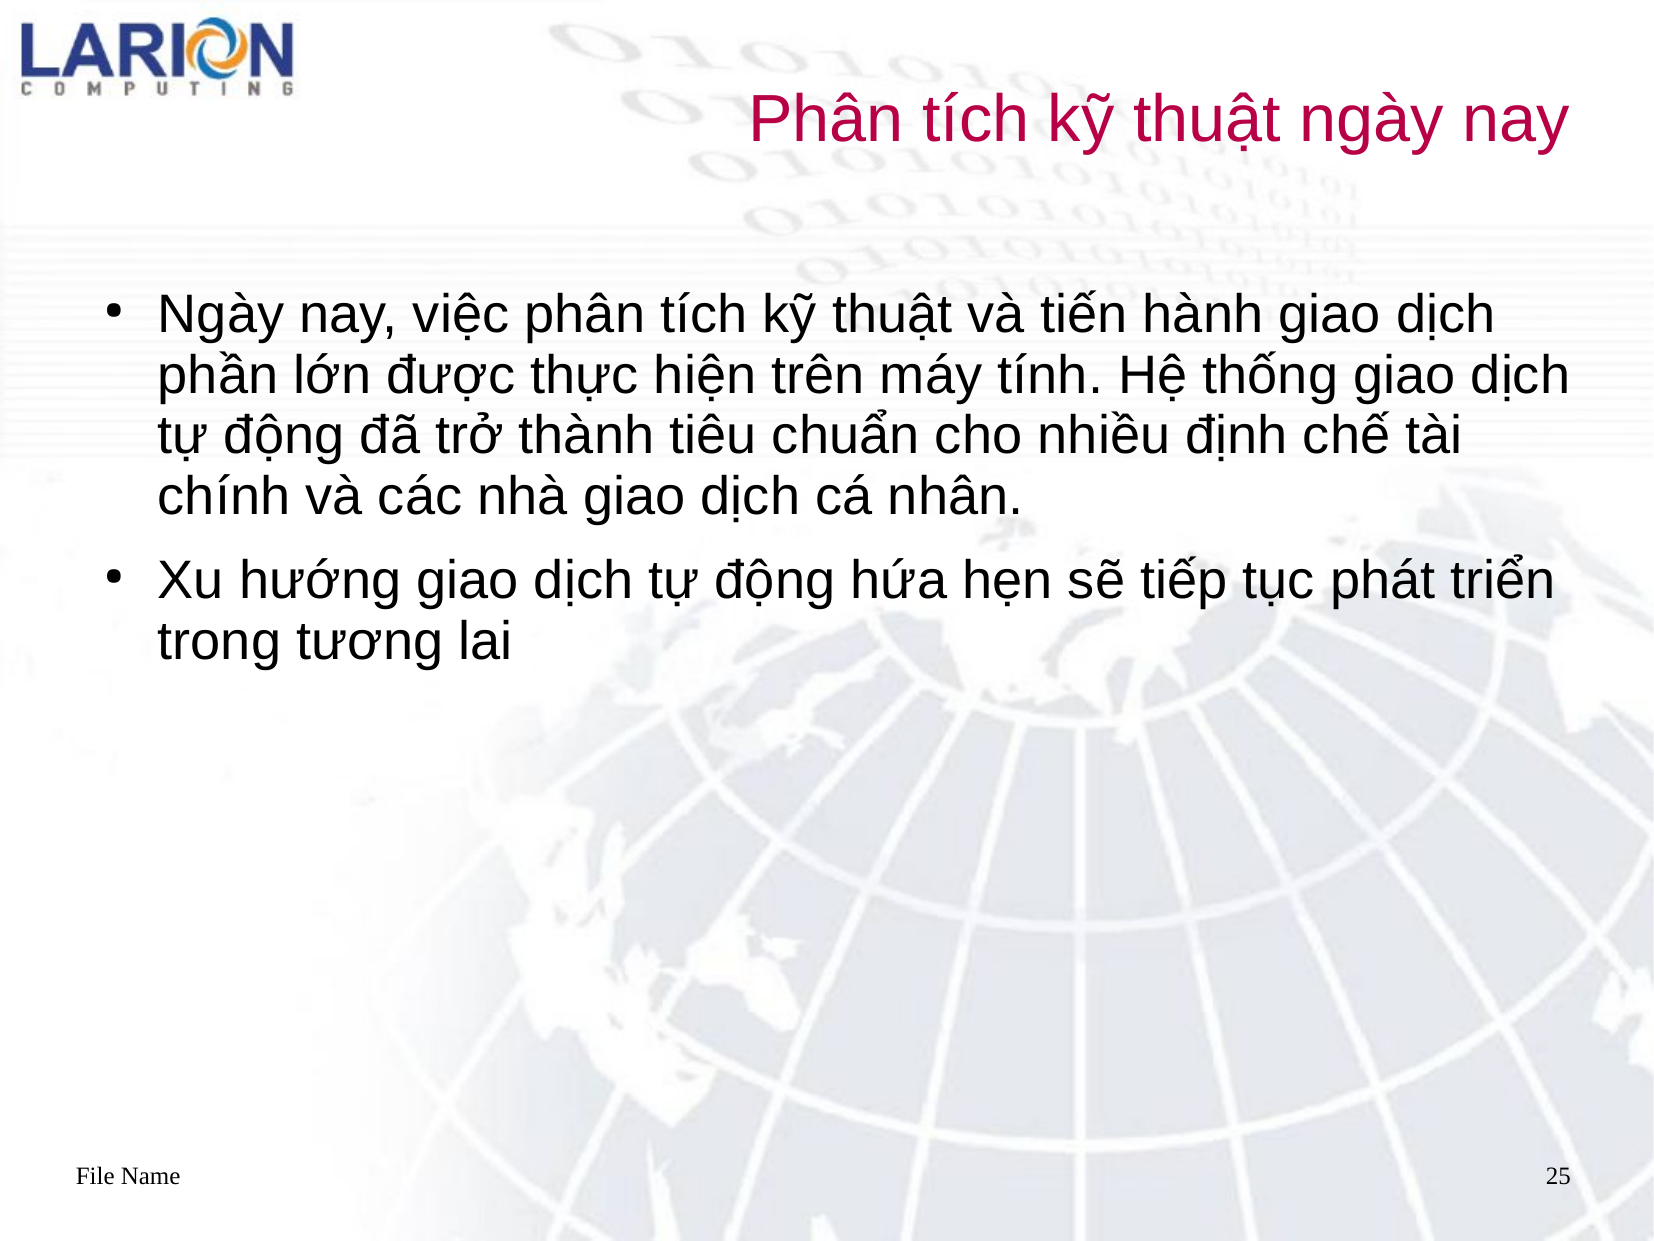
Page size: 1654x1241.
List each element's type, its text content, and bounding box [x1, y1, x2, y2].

picture [0, 0, 1654, 1241]
list Ngày nay, việc phân tích kỹ thuật và tiến hành giao dịch phần lớn được thực hiện trên máy tính. Hệ thống giao dịch tự động đã trở thành tiêu chuẩn cho nhiều định chế tài chính và các nhà giao dịch cá nhân. Xu hướng giao dịch tự động hứa hẹn sẽ tiếp tục phát triển trong tương lai [86, 283, 1576, 1088]
title Phân tích kỹ thuật ngày nay [300, 49, 1571, 188]
